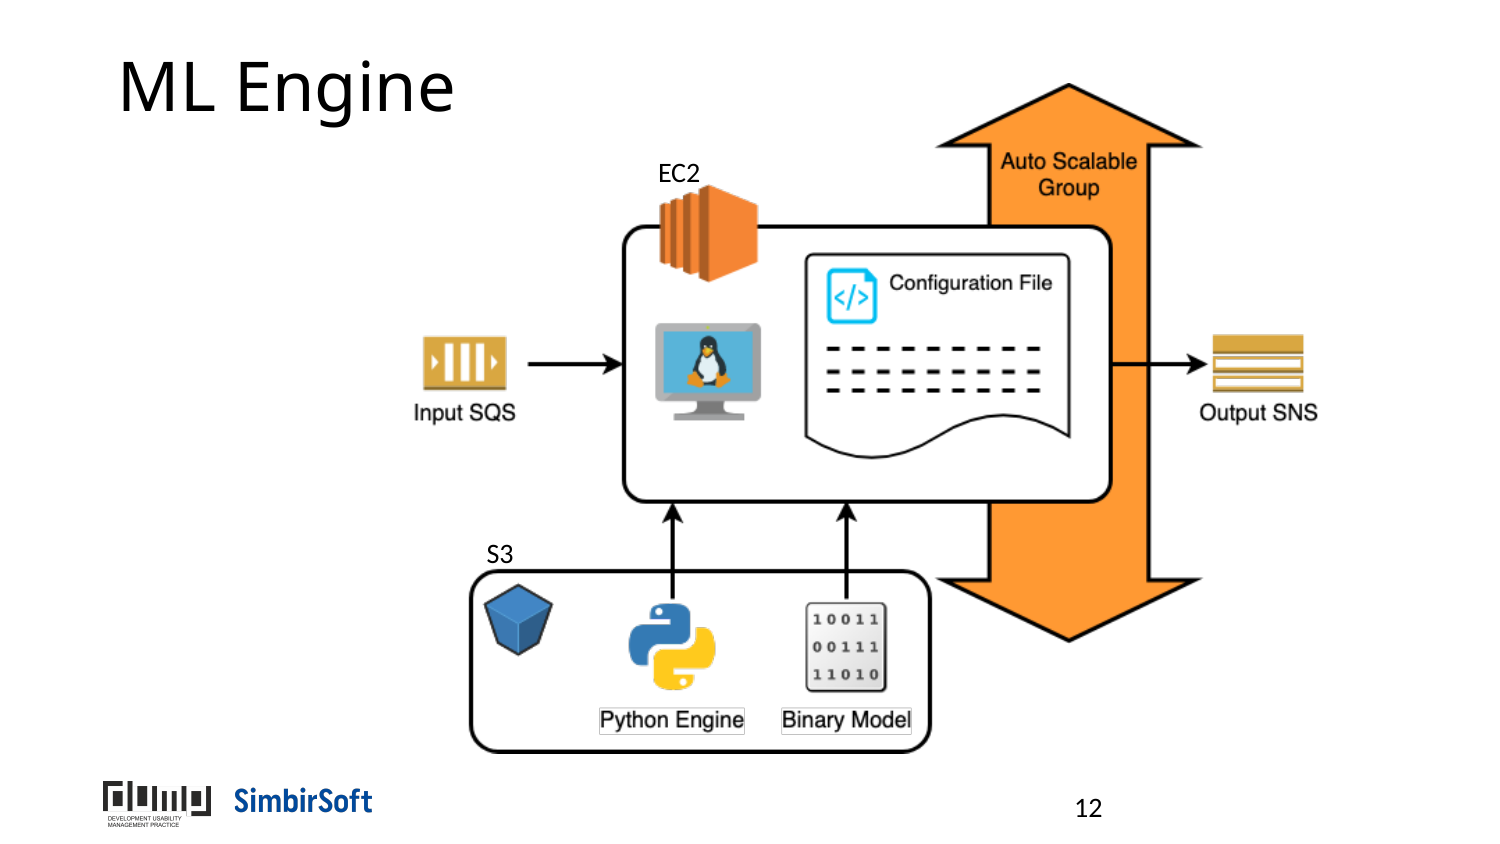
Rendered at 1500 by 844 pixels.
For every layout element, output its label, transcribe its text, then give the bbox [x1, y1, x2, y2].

picture [103, 781, 211, 827]
title ML Engine [103, 44, 1397, 122]
slide_number <номер> [1059, 782, 1397, 827]
picture [401, 83, 1323, 754]
text_box EC2 [643, 146, 721, 196]
text_box S3 [471, 527, 550, 577]
